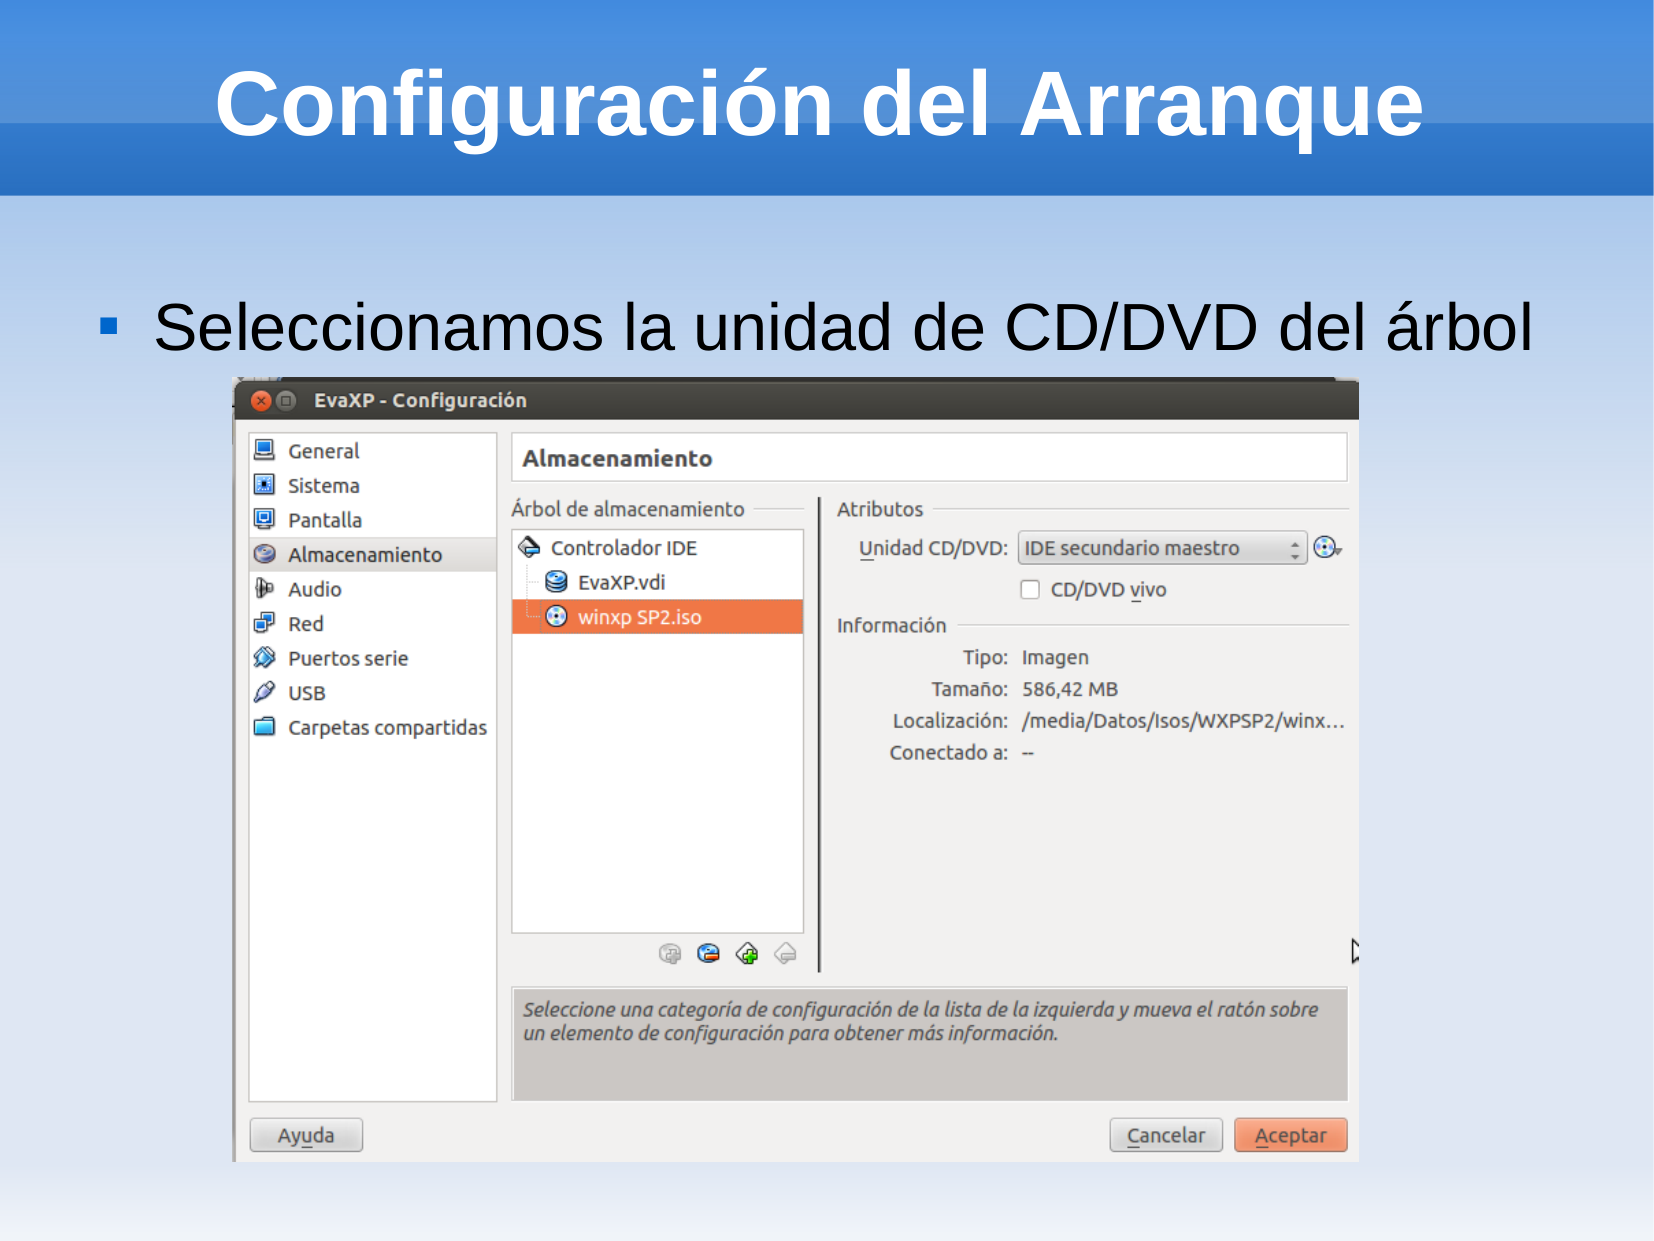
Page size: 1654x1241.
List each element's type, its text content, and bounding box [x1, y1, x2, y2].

list Seleccionamos la unidad de CD/DVD del árbol [82, 290, 1571, 1109]
picture [0, 0, 1654, 1241]
title Configuración del Arranque [76, 0, 1565, 208]
